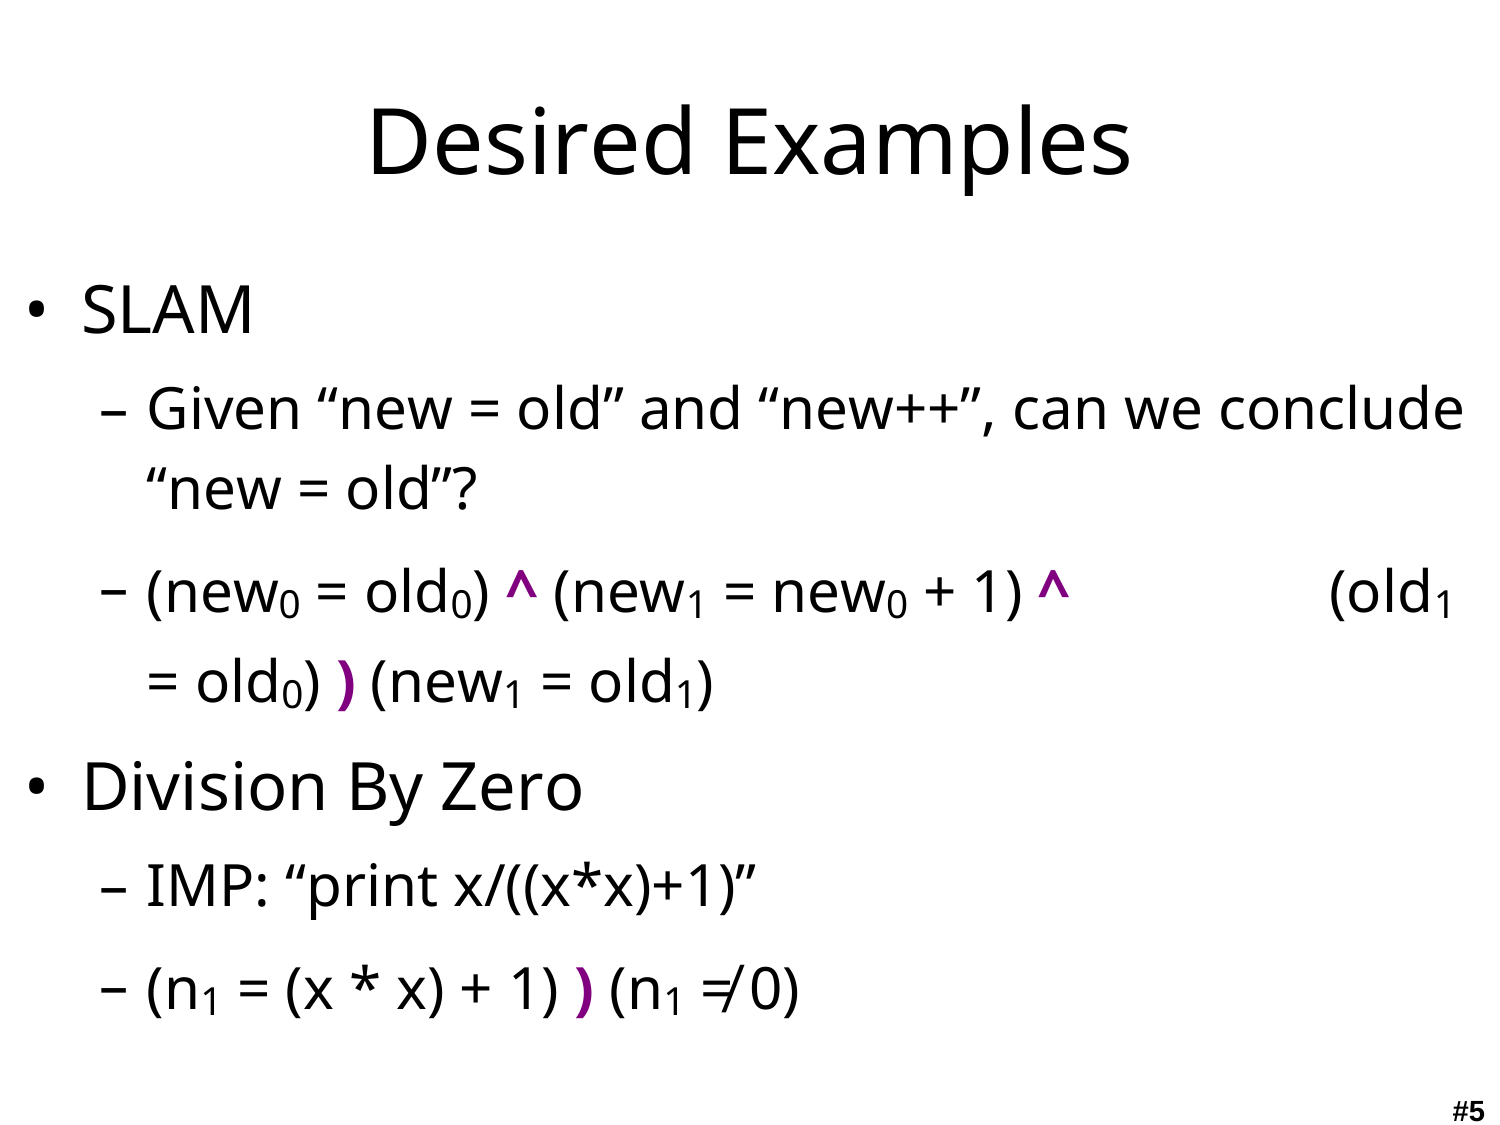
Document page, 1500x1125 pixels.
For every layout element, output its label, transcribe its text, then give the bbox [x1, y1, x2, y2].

list SLAM Given “new = old” and “new++”, can we conclude “new = old”? (new0 = old0) ^ (new1 = new0 + 1) ^ (old1 = old0) ) (new1 = old1) Division By Zero IMP: “print x/((x*x)+1)” (n1 = (x * x) + 1) ) (n1 ≠ 0) [24, 262, 1476, 1101]
title Desired Examples [24, 45, 1476, 233]
